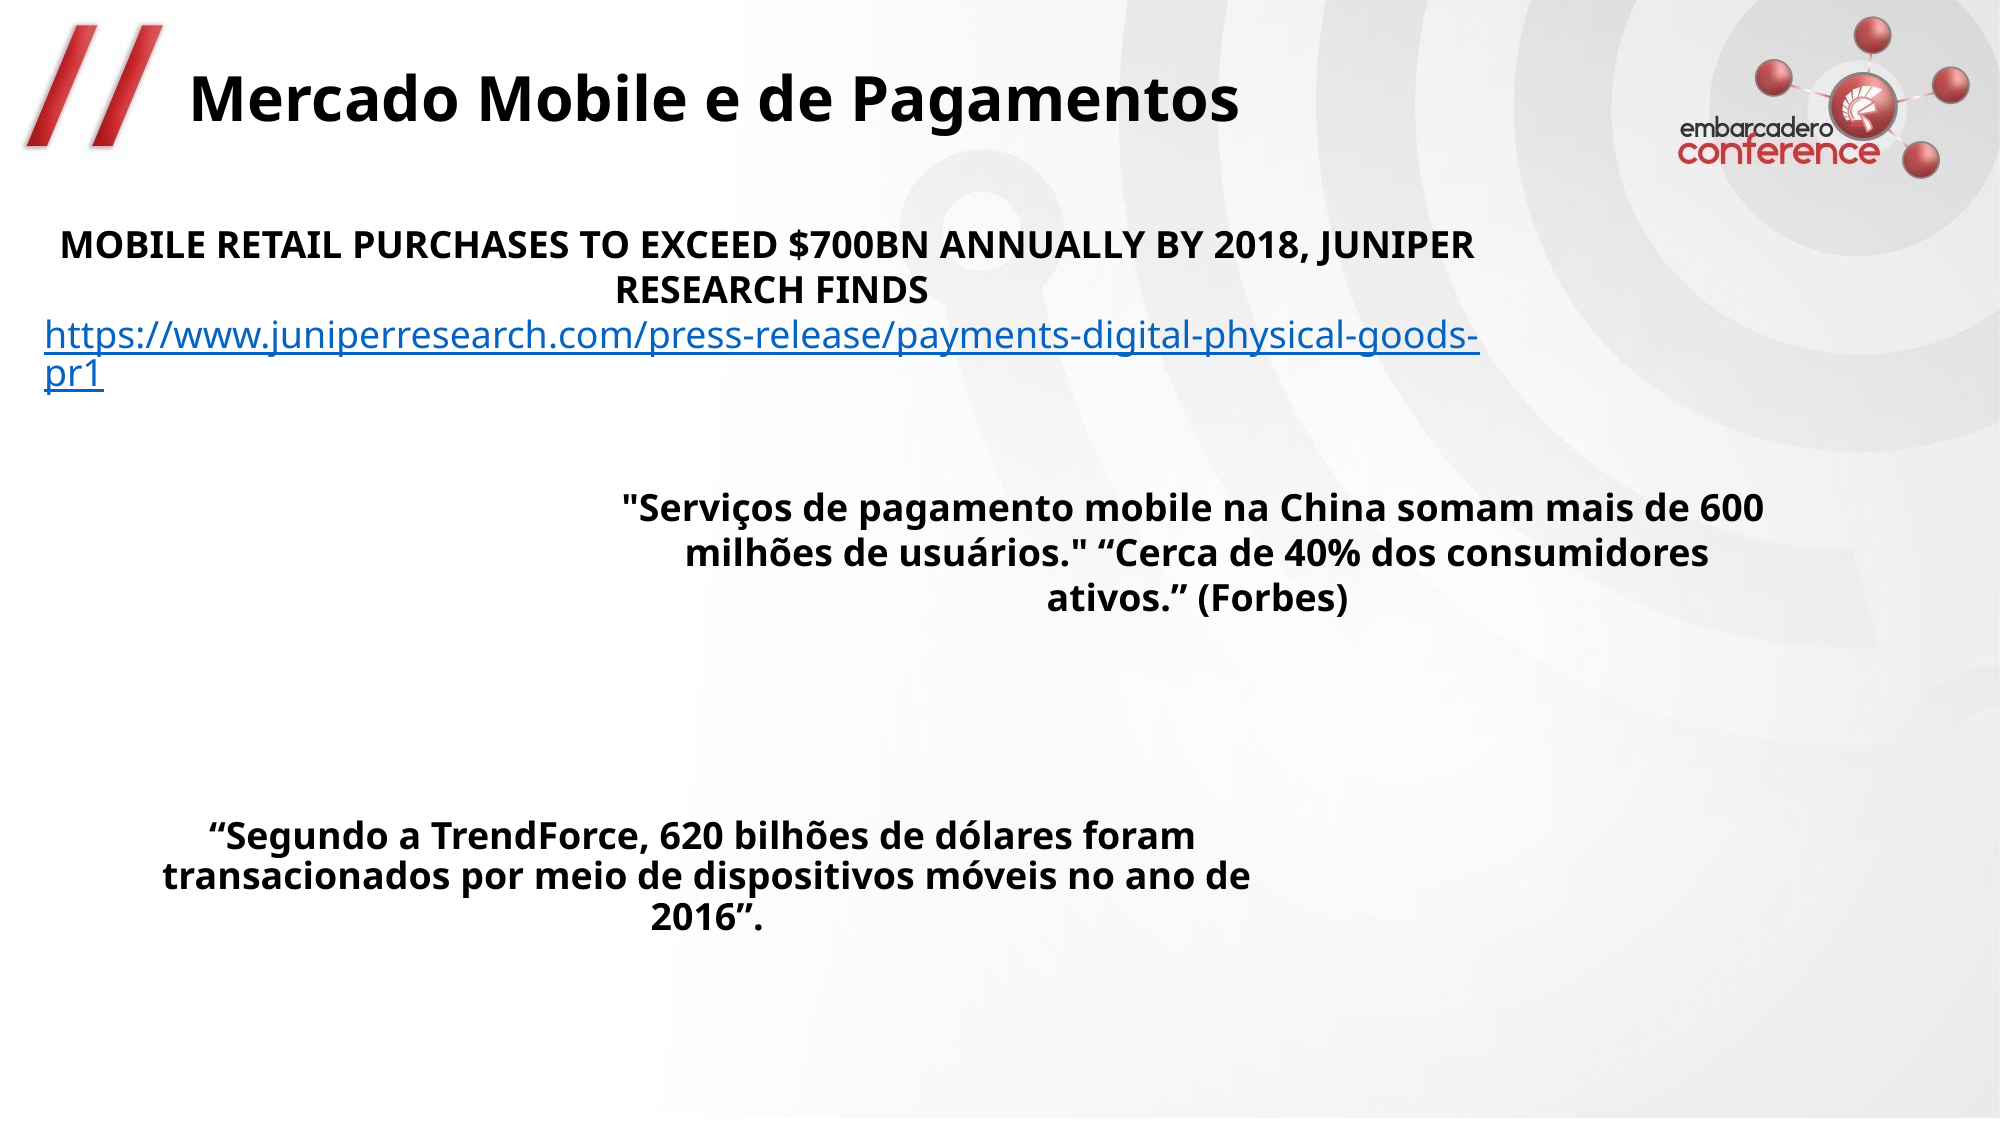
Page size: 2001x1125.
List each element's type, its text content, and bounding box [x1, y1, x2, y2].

list "Serviços de pagamento mobile na China somam mais de 600 milhões de usuários." “Cerca de 40% dos consumidores ativos.” (Forbes) [573, 468, 1785, 700]
picture [0, 0, 2000, 1118]
list “Segundo a TrendForce, 620 bilhões de dólares foram transacionados por meio de dispositivos móveis no ano de 2016”. [90, 802, 1287, 942]
list MOBILE RETAIL PURCHASES TO EXCEED $700BN ANNUALLY BY 2018, JUNIPER RESEARCH FINDS https://www.juniperresearch.com/press-release/payments-digital-physical-goods-pr1 [0, 206, 1507, 444]
title Mercado Mobile e de Pagamentos [174, 49, 1636, 145]
